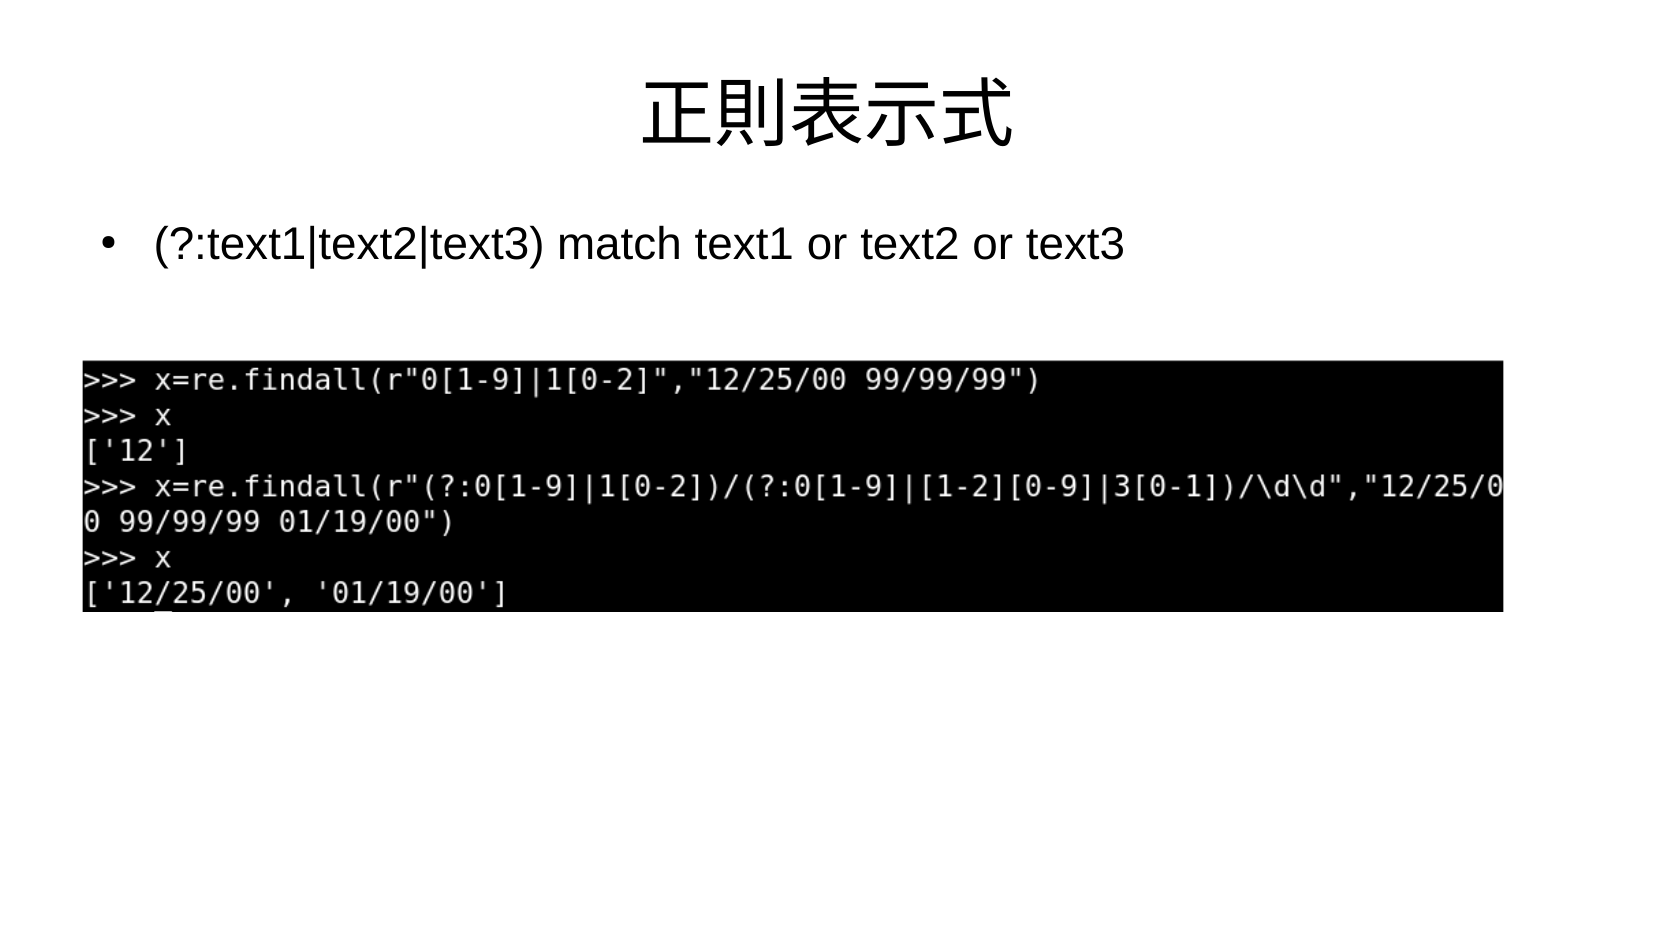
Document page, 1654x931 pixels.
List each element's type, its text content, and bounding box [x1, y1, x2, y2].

title 正則表示式 [82, 37, 1571, 193]
picture [82, 360, 1504, 612]
list (?:text1|text2|text3) match text1 or text2 or text3 [82, 217, 1571, 758]
